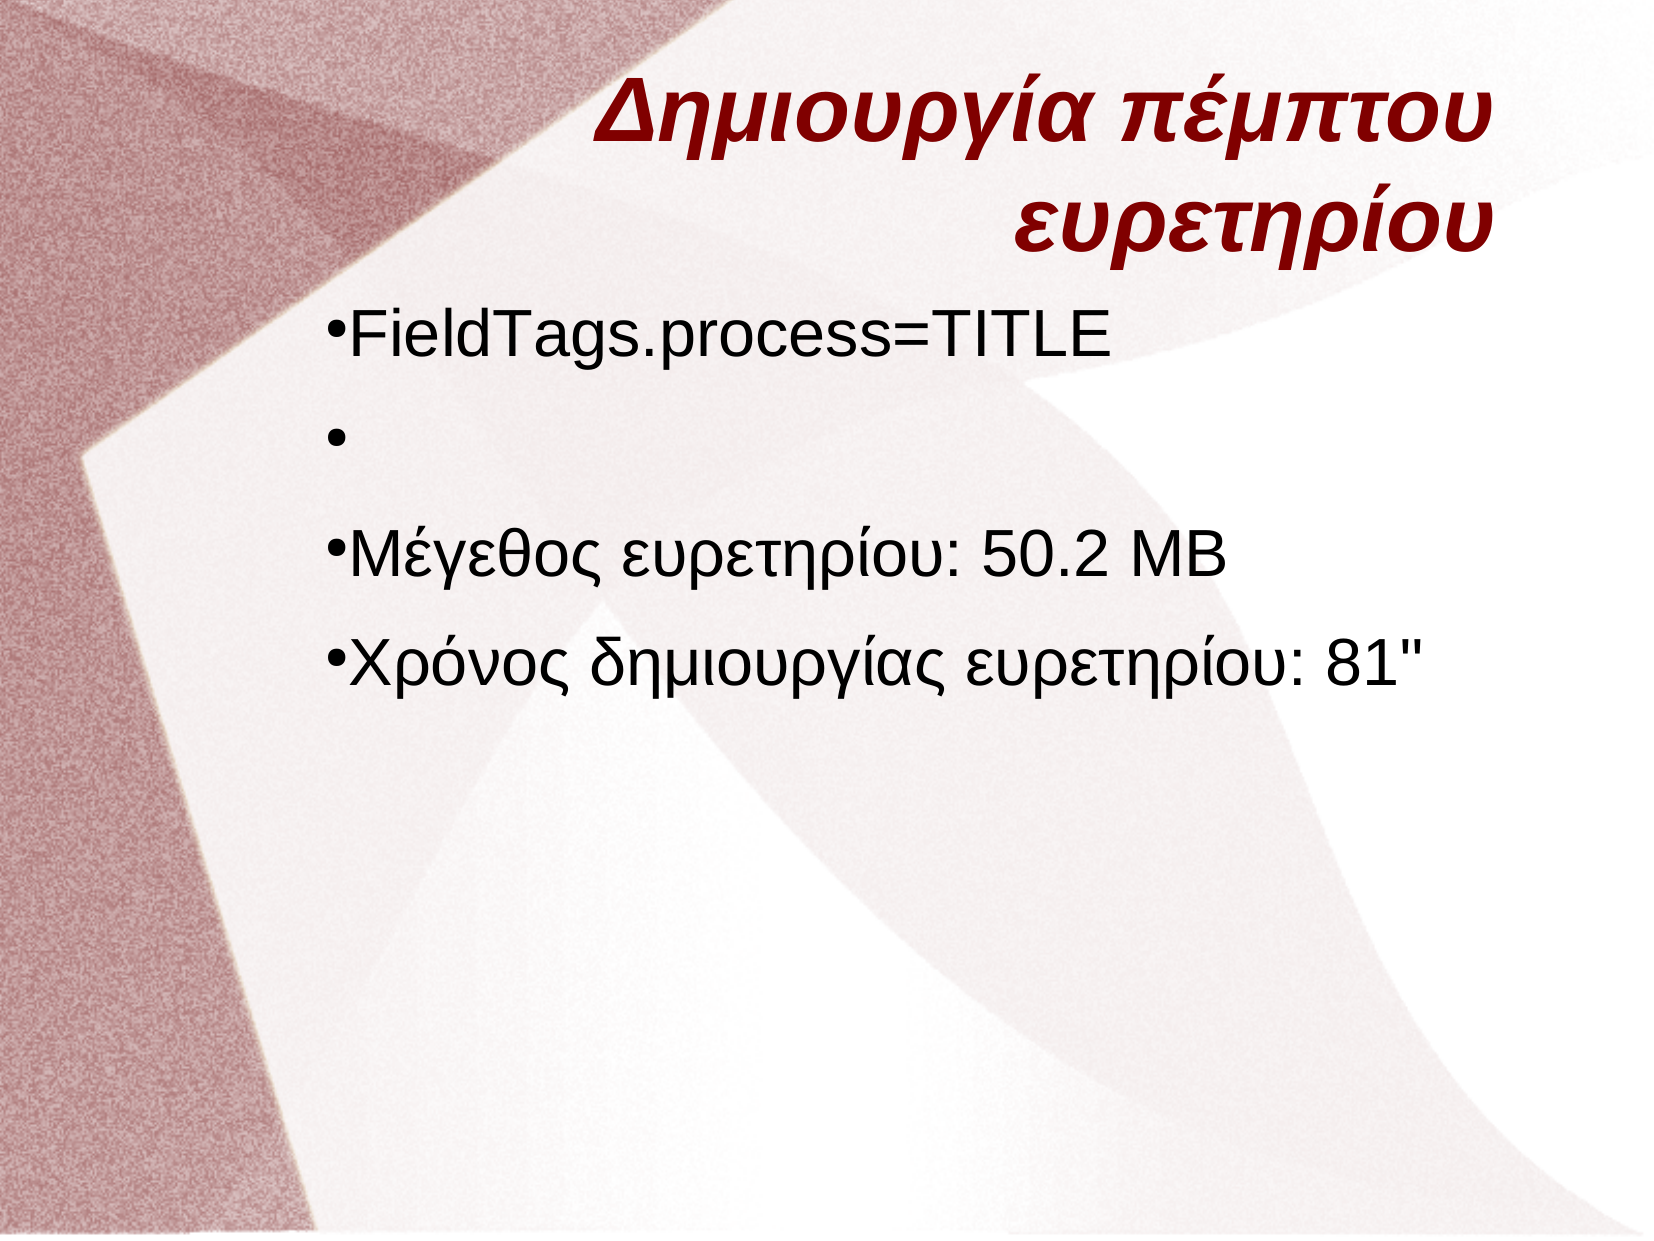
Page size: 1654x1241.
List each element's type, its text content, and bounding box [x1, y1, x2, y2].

list FieldTags.process=TITLE Μέγεθος ευρετηρίου: 50.2 ΜΒ Χρόνος δημιουργίας ευρετηρίου: 81'' [324, 290, 1601, 916]
title Δημιουργία πέμπτου ευρετηρίου [596, 49, 1607, 257]
